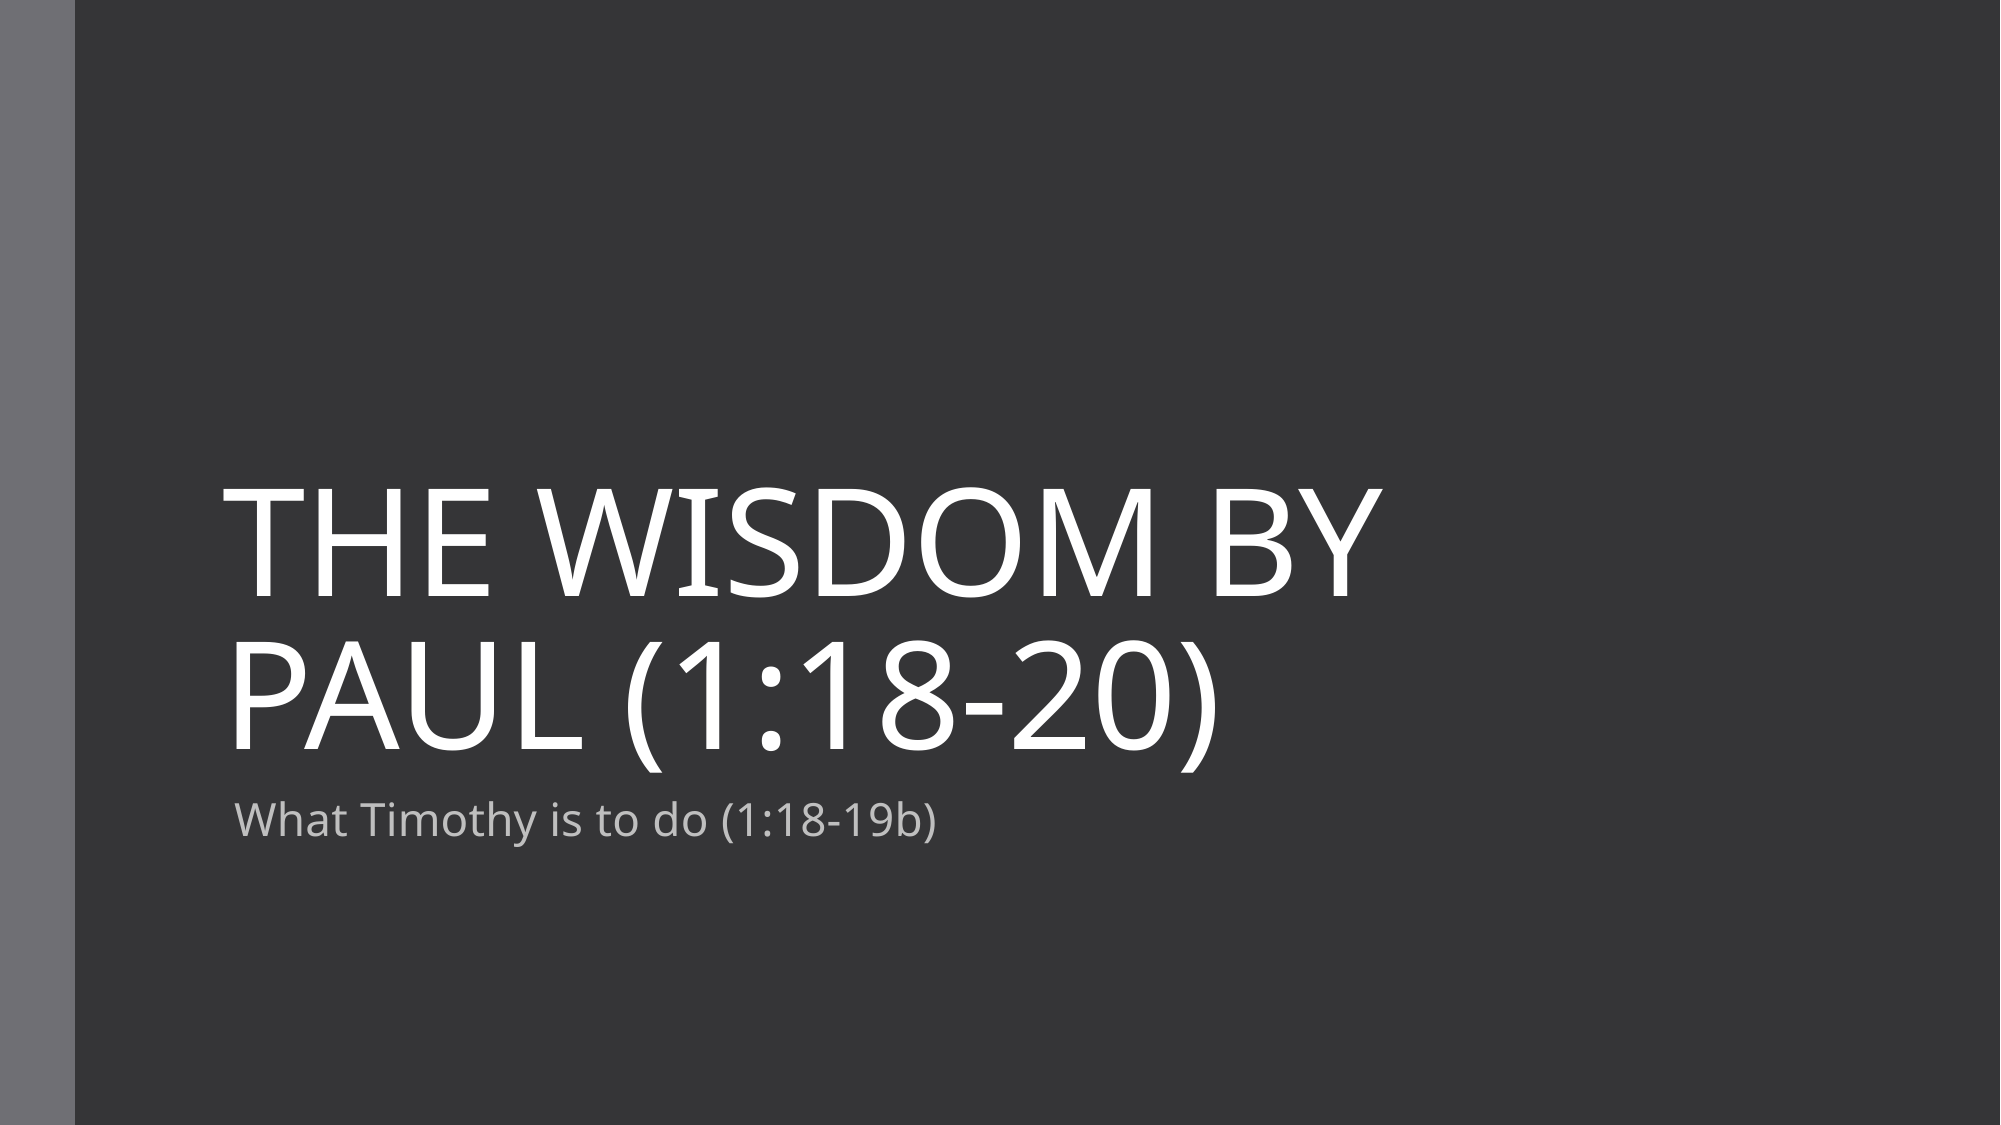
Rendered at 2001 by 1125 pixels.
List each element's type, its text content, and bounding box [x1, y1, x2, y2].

title THE WISDOM BY PAUL (1:18-20) [206, 124, 1752, 787]
subtitle What Timothy is to do (1:18-19b) [206, 787, 1752, 1066]
